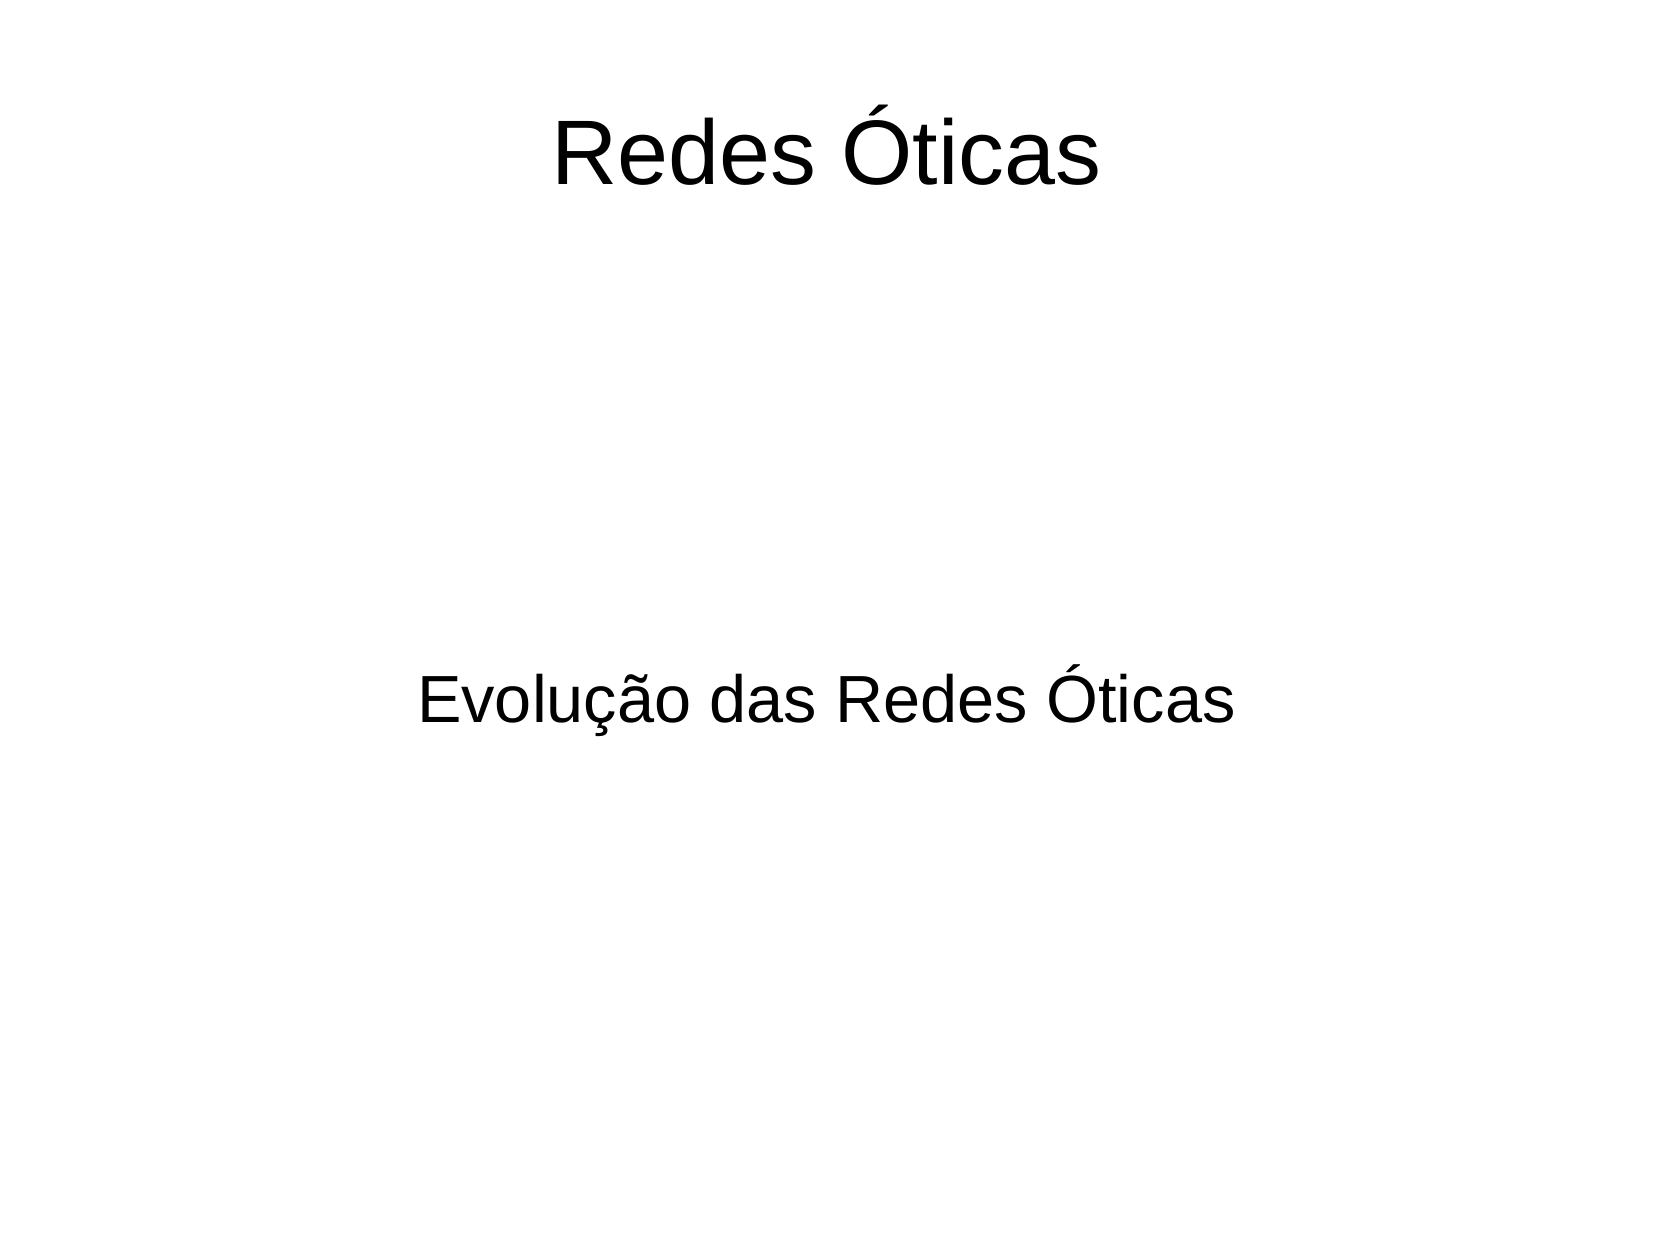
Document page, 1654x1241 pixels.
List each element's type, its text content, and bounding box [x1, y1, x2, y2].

title Redes Óticas [82, 56, 1571, 250]
subtitle Evolução das Redes Óticas [82, 297, 1571, 1102]
